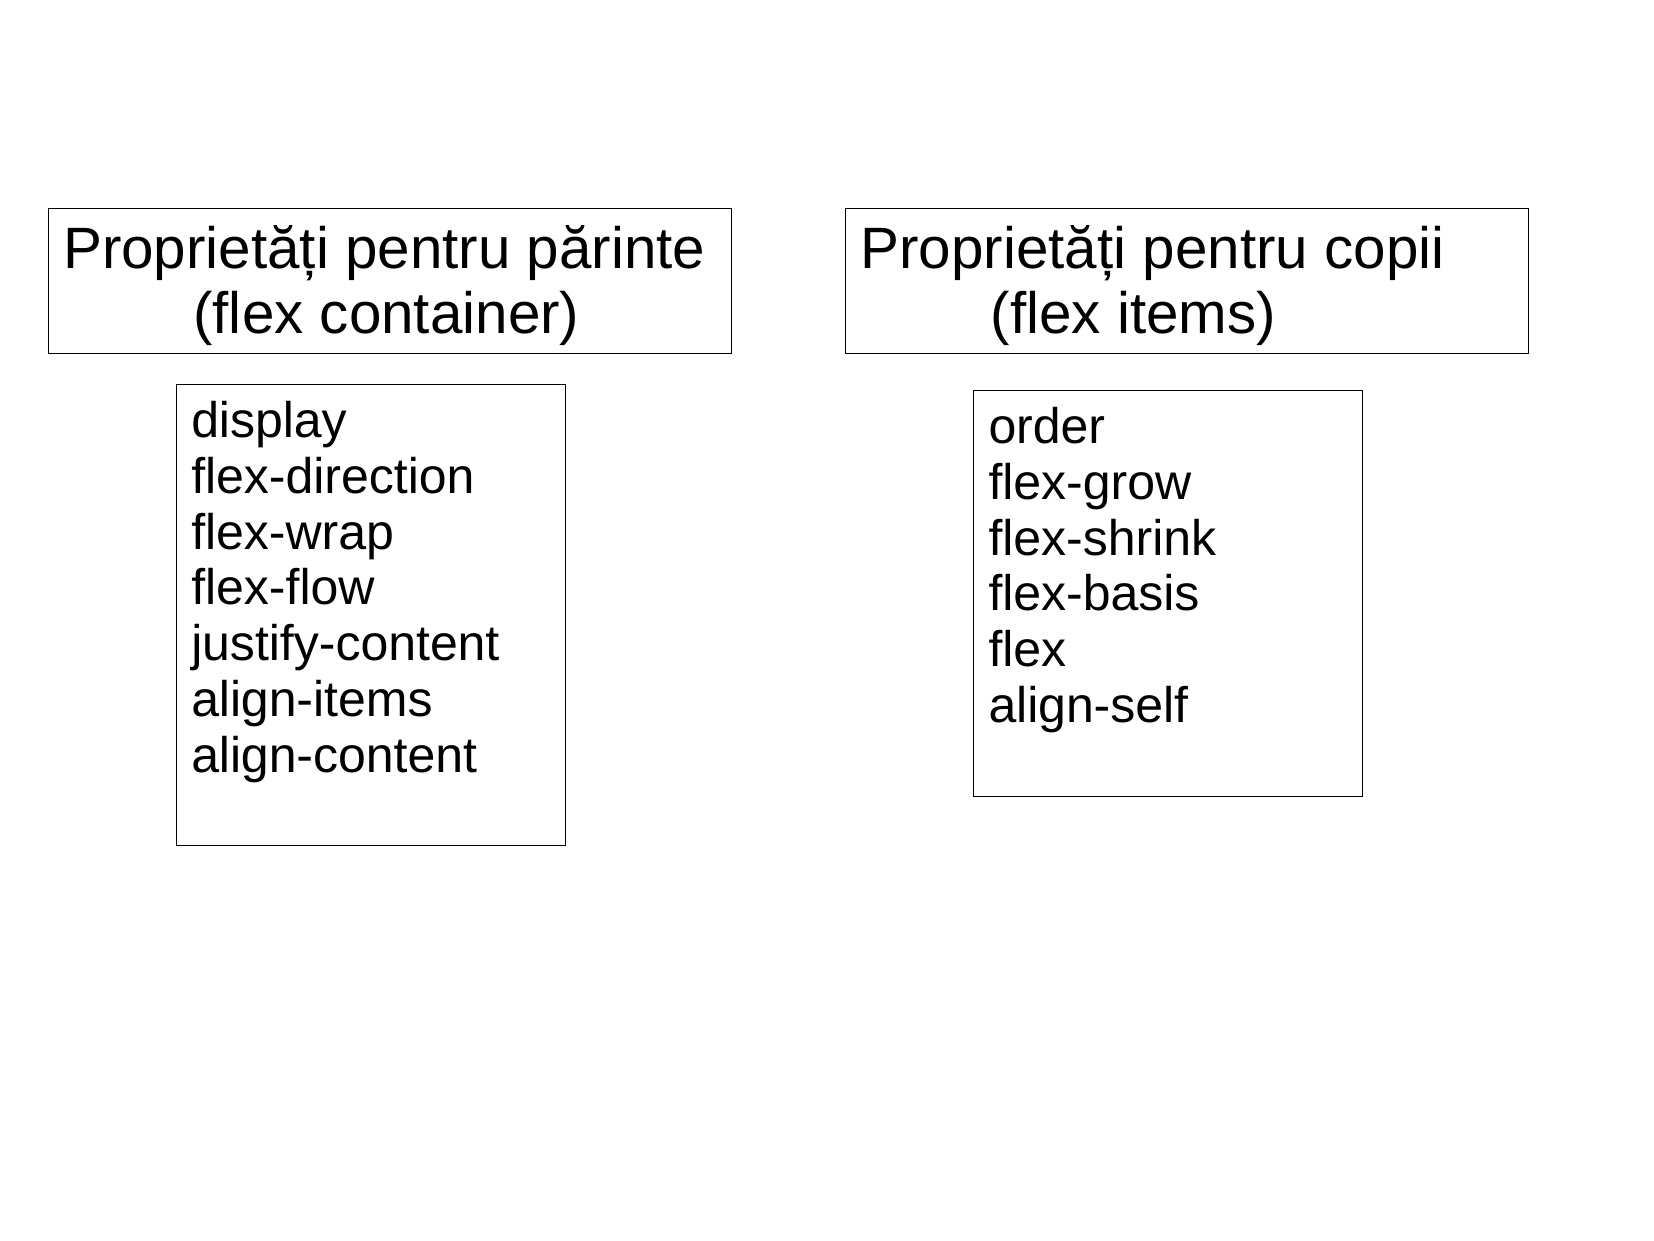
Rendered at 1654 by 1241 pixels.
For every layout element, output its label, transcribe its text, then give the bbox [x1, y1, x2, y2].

text_box display flex-direction flex-wrap flex-flow justify-content align-items align-content [176, 384, 566, 846]
text_box Proprietăți pentru părinte (flex container) [48, 208, 732, 354]
text_box Proprietăți pentru copii (flex items) [845, 208, 1529, 354]
text_box order flex-grow flex-shrink flex-basis flex align-self [973, 390, 1363, 797]
